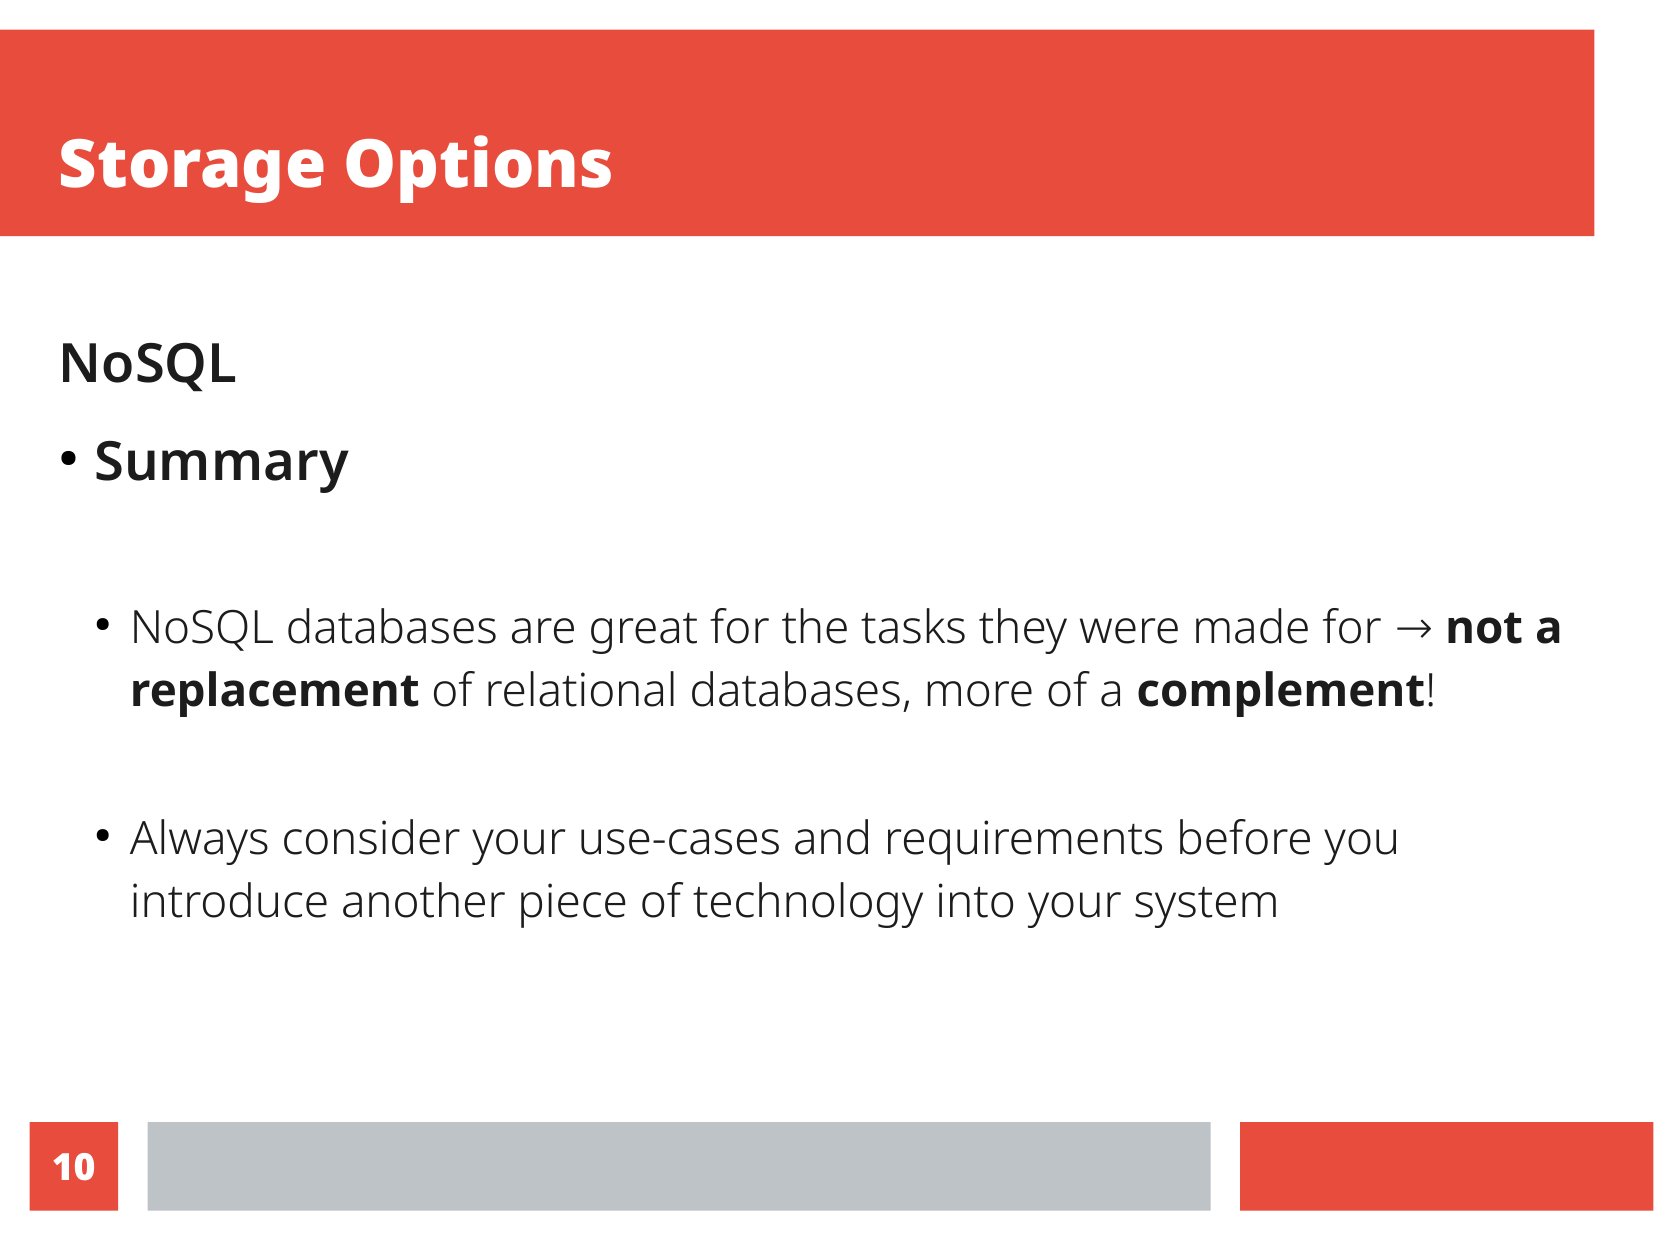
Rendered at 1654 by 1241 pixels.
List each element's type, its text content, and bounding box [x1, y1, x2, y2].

list NoSQL Summary NoSQL databases are great for the tasks they were made for → not a replacement of relational databases, more of a complement! Always consider your use-cases and requirements before you introduce another piece of technology into your system [59, 324, 1565, 1093]
title Storage Options [59, 59, 1595, 207]
